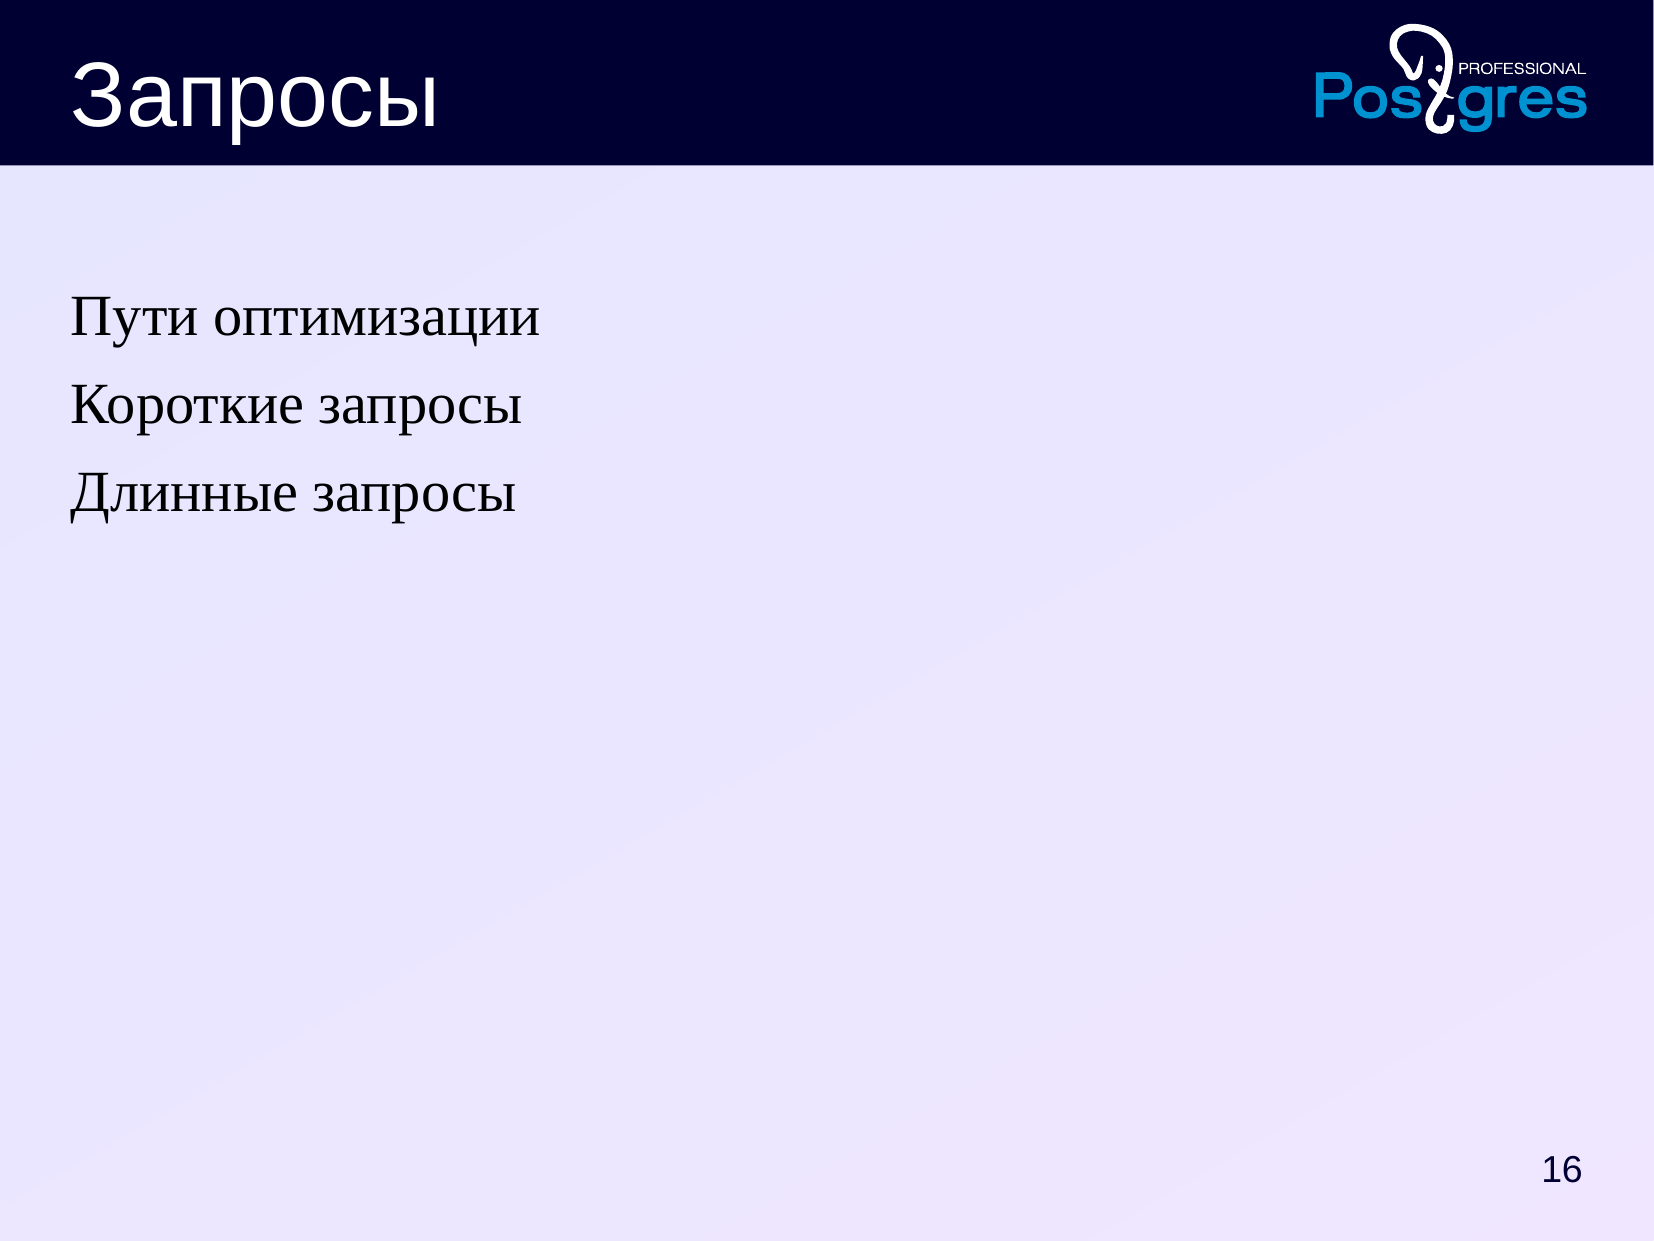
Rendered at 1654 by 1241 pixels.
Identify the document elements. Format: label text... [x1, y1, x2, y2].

list Пути оптимизации Короткие запросы Длинные запросы [70, 283, 1559, 1003]
title Запросы [70, 43, 1291, 151]
